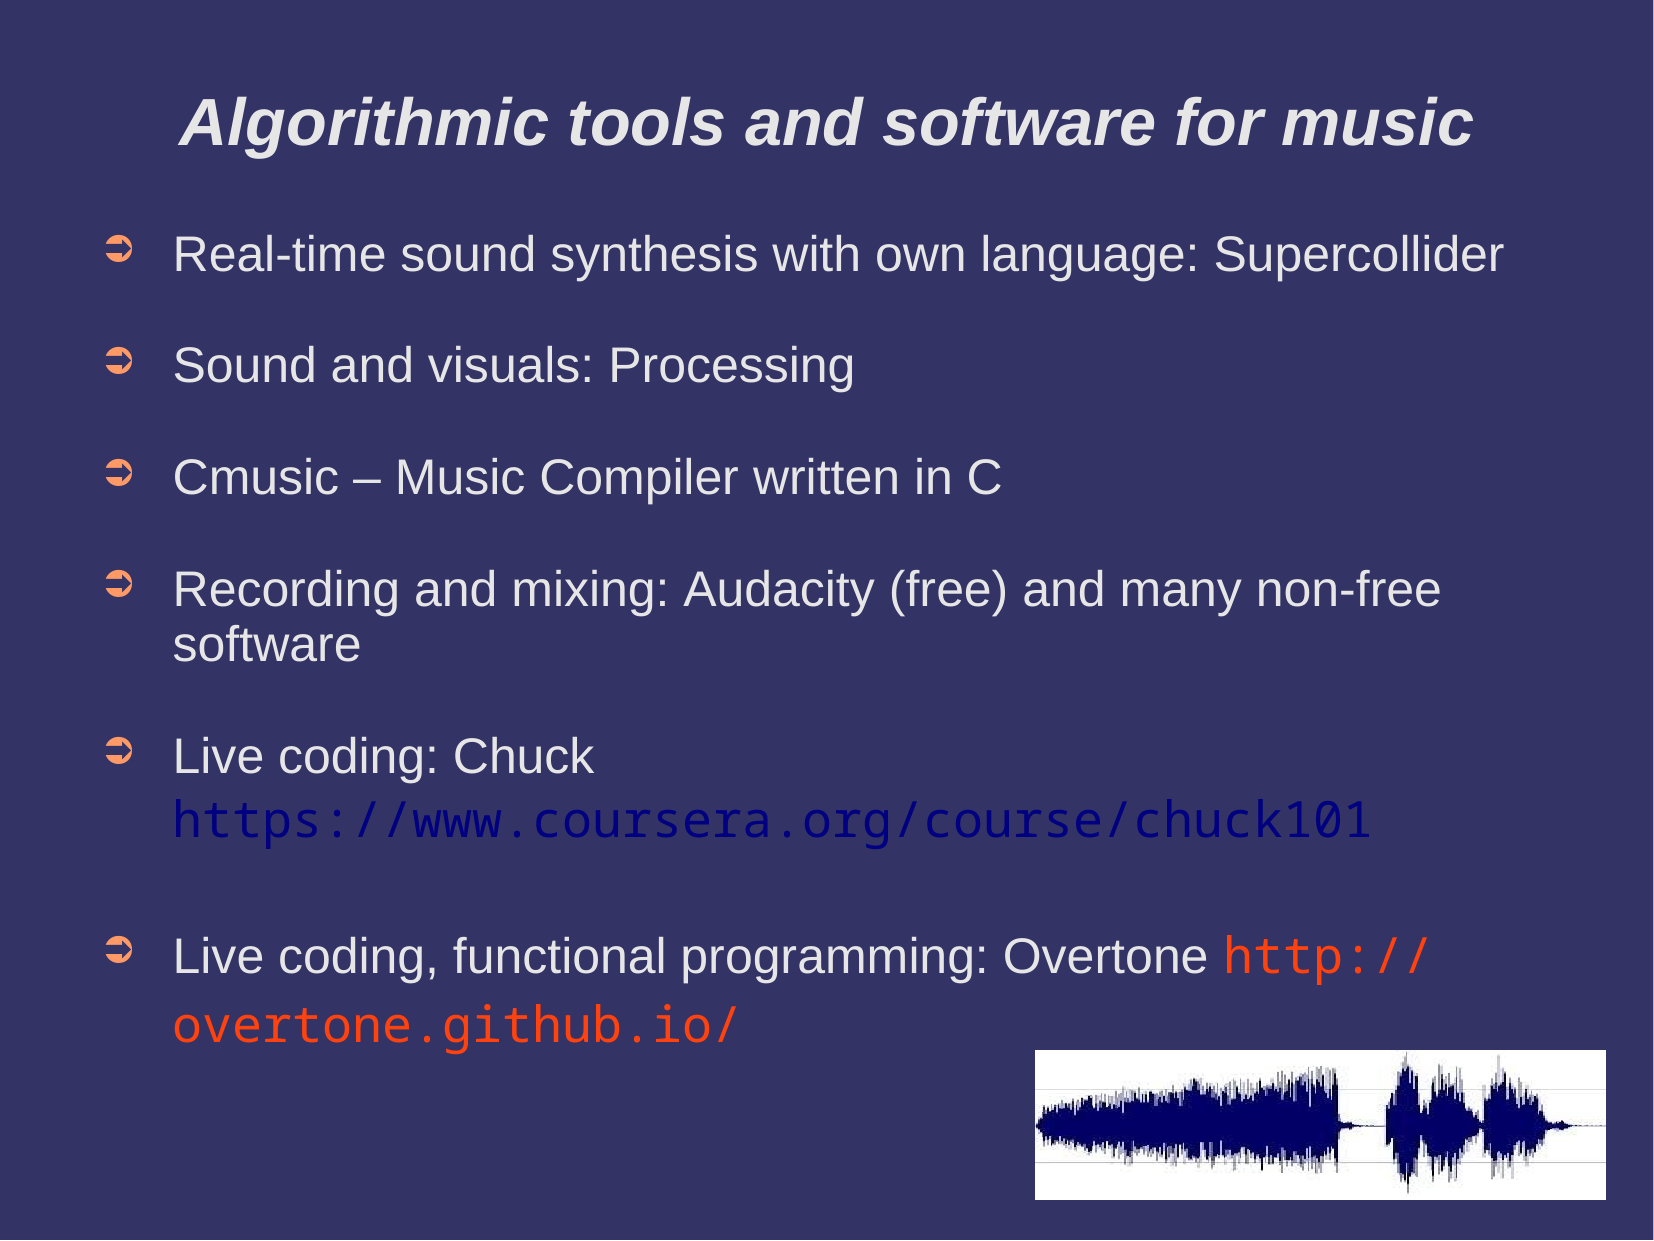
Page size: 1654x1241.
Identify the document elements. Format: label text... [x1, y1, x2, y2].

list Real-time sound synthesis with own language: Supercollider Sound and visuals: Processing Cmusic – Music Compiler written in C Recording and mixing: Audacity (free) and many non-free software Live coding: Chuck https://www.coursera.org/course/chuck101 Live coding, functional programming: Overtone http://overtone.github.io/ [90, 226, 1570, 1009]
picture [1035, 1050, 1606, 1200]
title Algorithmic tools and software for music [121, 19, 1534, 226]
